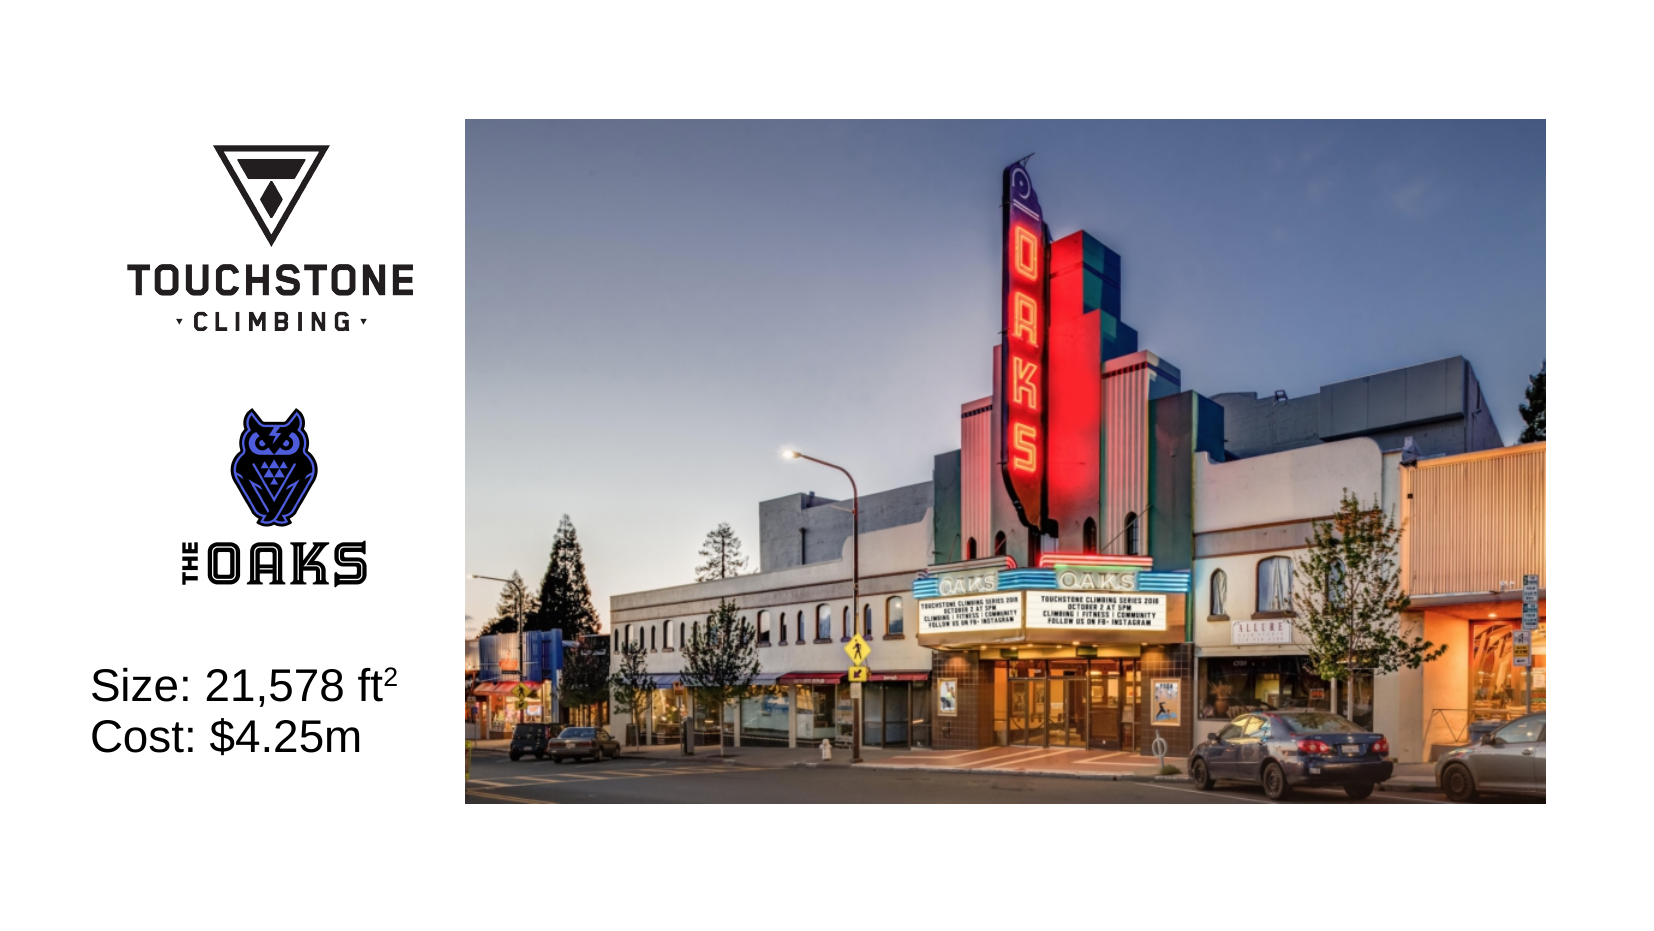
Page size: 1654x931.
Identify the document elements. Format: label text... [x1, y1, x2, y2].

picture [124, 143, 416, 333]
title Size: 21,578 ft2 Cost: $4.25m [90, 660, 481, 763]
picture [97, 381, 451, 637]
picture [465, 119, 1546, 804]
